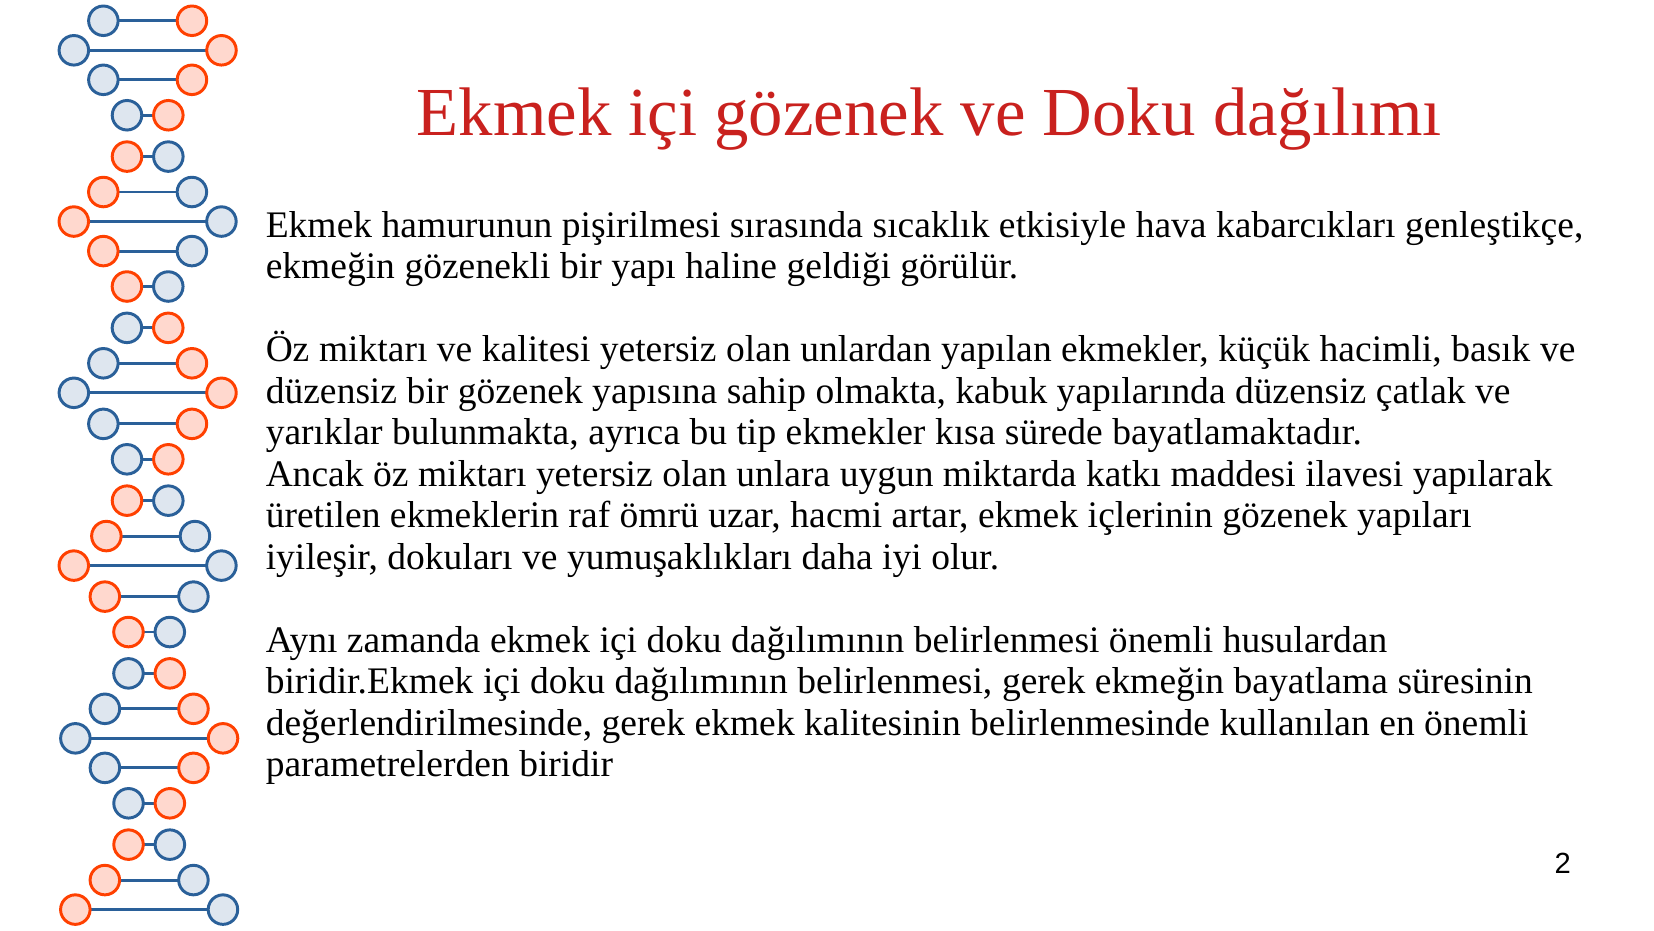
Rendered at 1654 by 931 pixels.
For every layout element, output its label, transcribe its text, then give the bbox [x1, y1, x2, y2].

subtitle Ekmek hamurunun pişirilmesi sırasında sıcaklık etkisiyle hava kabarcıkları genleştikçe, ekmeğin gözenekli bir yapı haline geldiği görülür. Öz miktarı ve kalitesi yetersiz olan unlardan yapılan ekmekler, küçük hacimli, basık ve düzensiz bir gözenek yapısına sahip olmakta, kabuk yapılarında düzensiz çatlak ve yarıklar bulunmakta, ayrıca bu tip ekmekler kısa sürede bayatlamaktadır. Ancak öz miktarı yetersiz olan unlara uygun miktarda katkı maddesi ilavesi yapılarak üretilen ekmeklerin raf ömrü uzar, hacmi artar, ekmek içlerinin gözenek yapıları iyileşir, dokuları ve yumuşaklıkları daha iyi olur. Aynı zamanda ekmek içi doku dağılımının belirlenmesi önemli husulardan biridir.Ekmek içi doku dağılımının belirlenmesi, gerek ekmeğin bayatlama süresinin değerlendirilmesinde, gerek ekmek kalitesinin belirlenmesinde kullanılan en önemli parametrelerden biridir [265, 203, 1595, 785]
title Ekmek içi gözenek ve Doku dağılımı [265, 35, 1595, 189]
